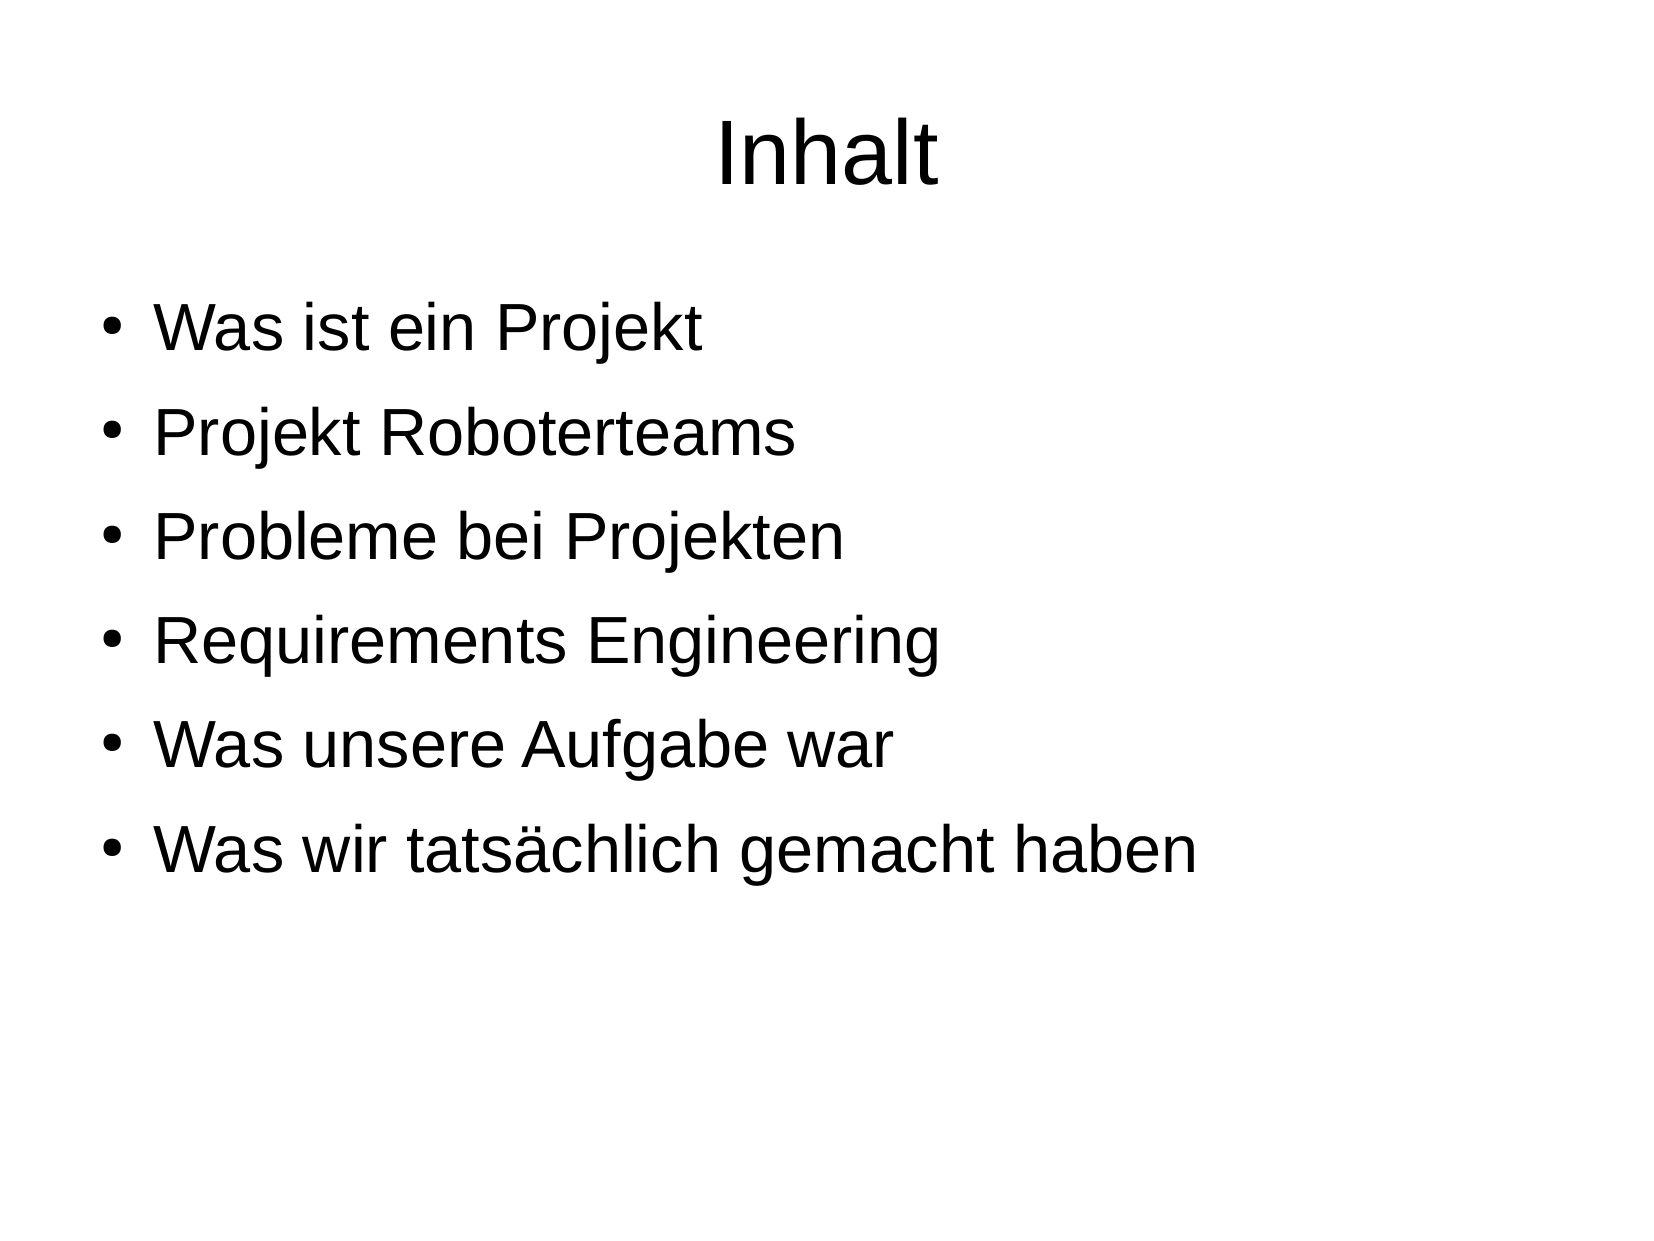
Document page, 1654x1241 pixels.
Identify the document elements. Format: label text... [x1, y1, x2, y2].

list Was ist ein Projekt Projekt Roboterteams Probleme bei Projekten Requirements Engineering Was unsere Aufgabe war Was wir tatsächlich gemacht haben [82, 290, 1571, 1109]
title Inhalt [82, 49, 1571, 257]
